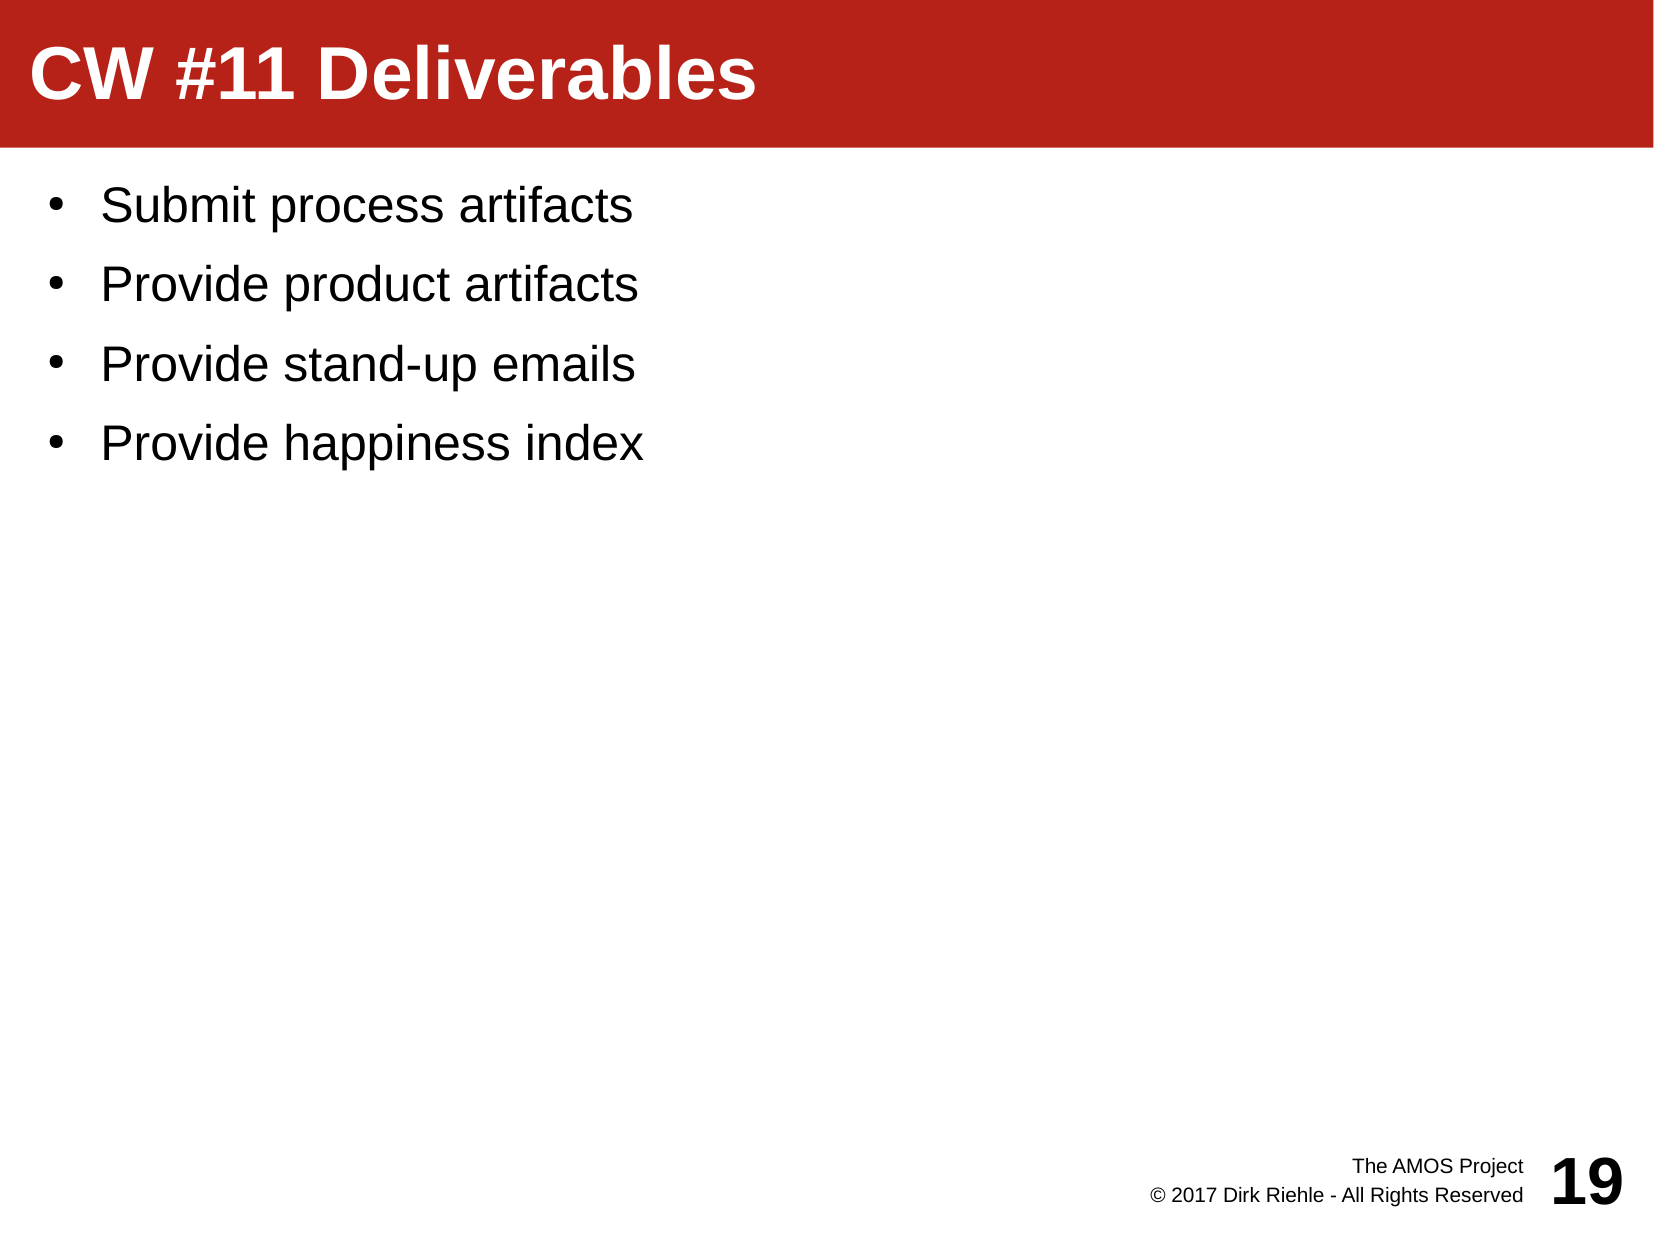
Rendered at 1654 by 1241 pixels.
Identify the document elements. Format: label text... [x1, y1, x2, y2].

title CW #11 Deliverables [0, 0, 1654, 148]
list Submit process artifacts Provide product artifacts Provide stand-up emails Provide happiness index [29, 177, 1625, 1063]
